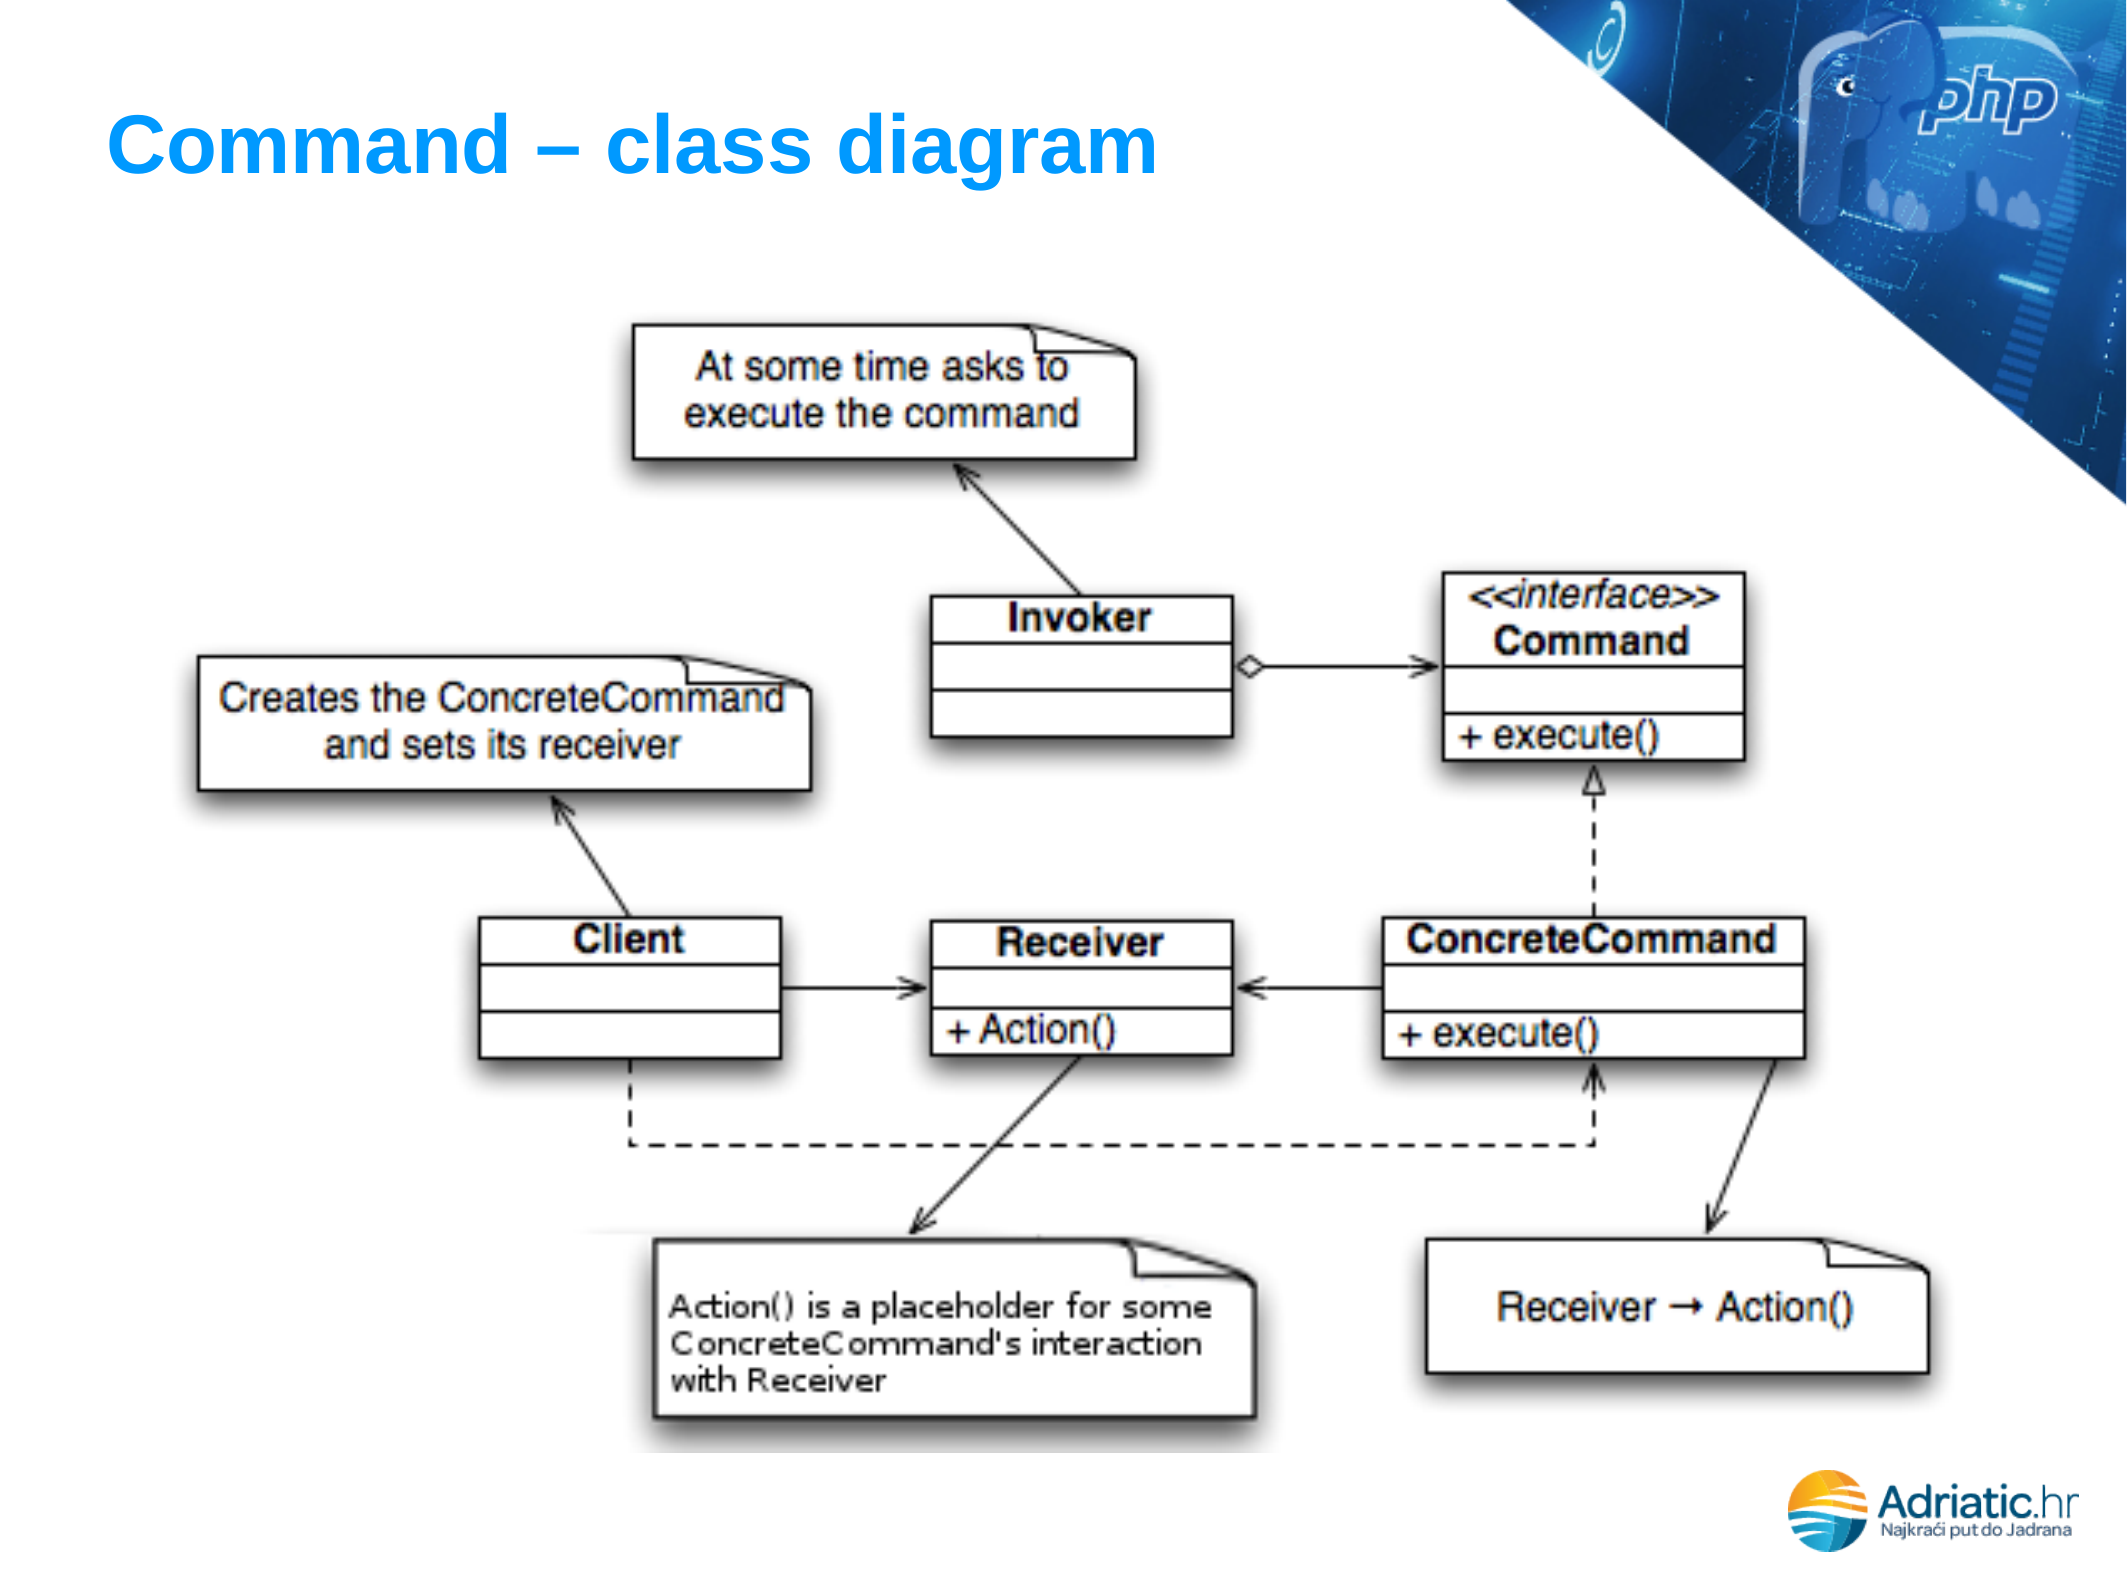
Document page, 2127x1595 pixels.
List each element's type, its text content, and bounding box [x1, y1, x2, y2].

picture [1788, 1470, 2079, 1552]
picture [131, 0, 2127, 1453]
title Command – class diagram [106, 70, 1630, 219]
